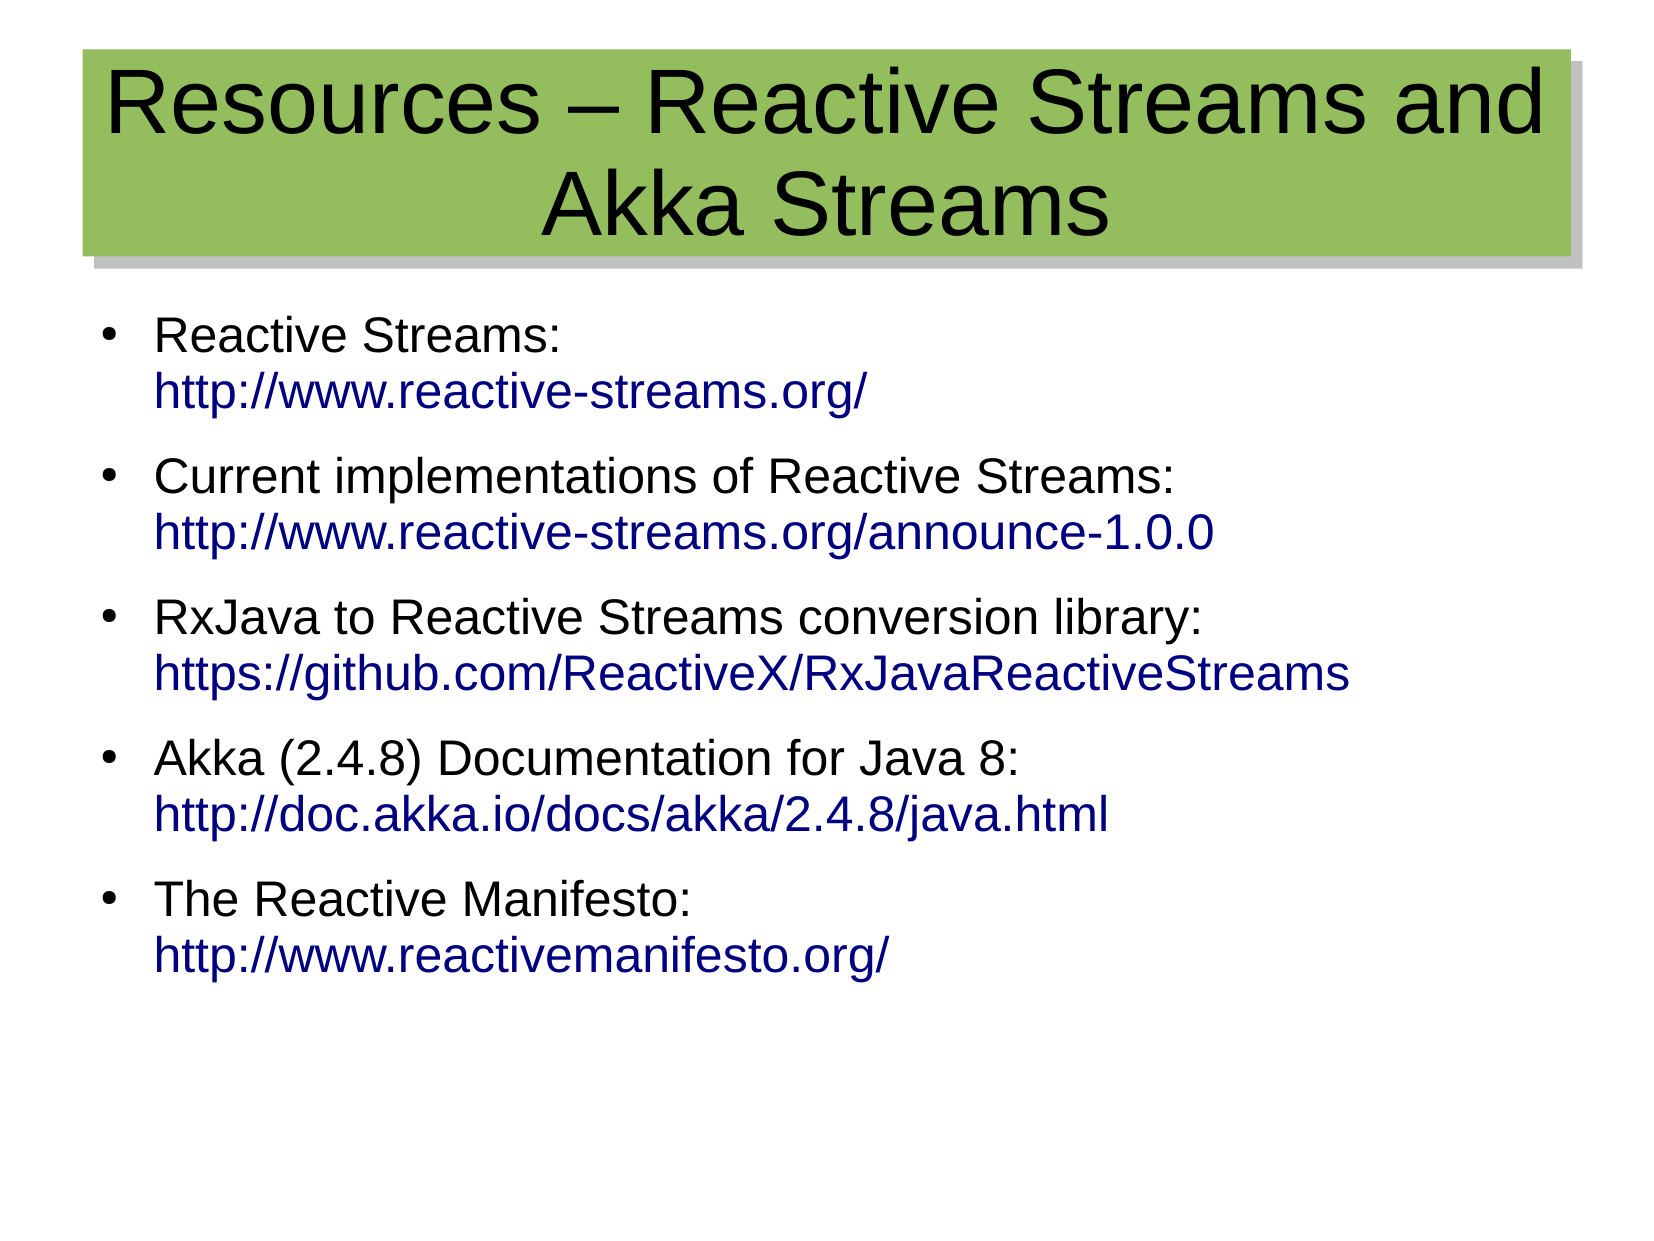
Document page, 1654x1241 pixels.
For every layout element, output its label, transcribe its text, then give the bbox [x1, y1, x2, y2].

list Reactive Streams: http://www.reactive-streams.org/ Current implementations of Reactive Streams: http://www.reactive-streams.org/announce-1.0.0 RxJava to Reactive Streams conversion library: https://github.com/ReactiveX/RxJavaReactiveStreams Akka (2.4.8) Documentation for Java 8: http://doc.akka.io/docs/akka/2.4.8/java.html The Reactive Manifesto: http://www.reactivemanifesto.org/ [82, 307, 1571, 1111]
title Resources – Reactive Streams and Akka Streams [82, 49, 1571, 257]
